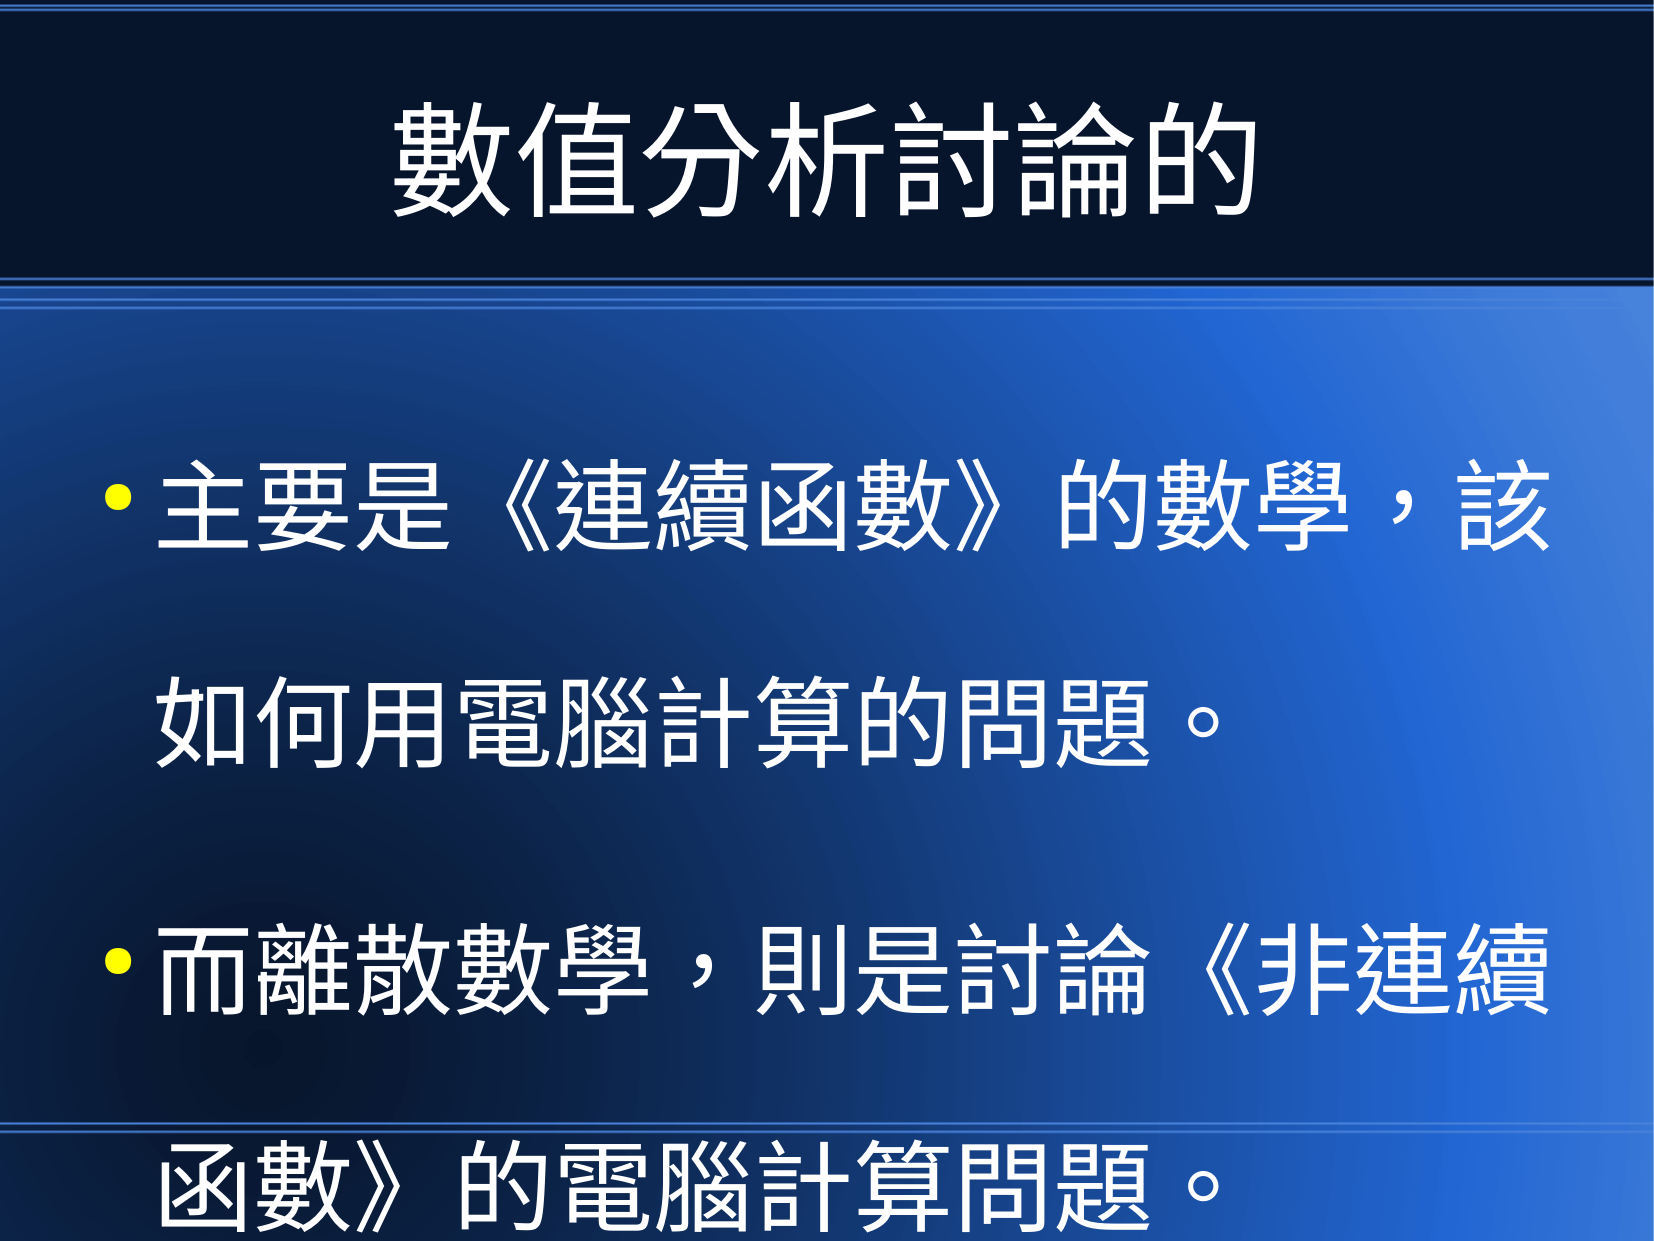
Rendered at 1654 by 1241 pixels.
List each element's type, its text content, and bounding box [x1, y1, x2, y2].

title 數值分析討論的 [82, 49, 1571, 257]
picture [0, 0, 1654, 1241]
list 主要是《連續函數》的數學，該如何用電腦計算的問題。 而離散數學，則是討論《非連續函數》的電腦計算問題。 [82, 355, 1571, 1241]
